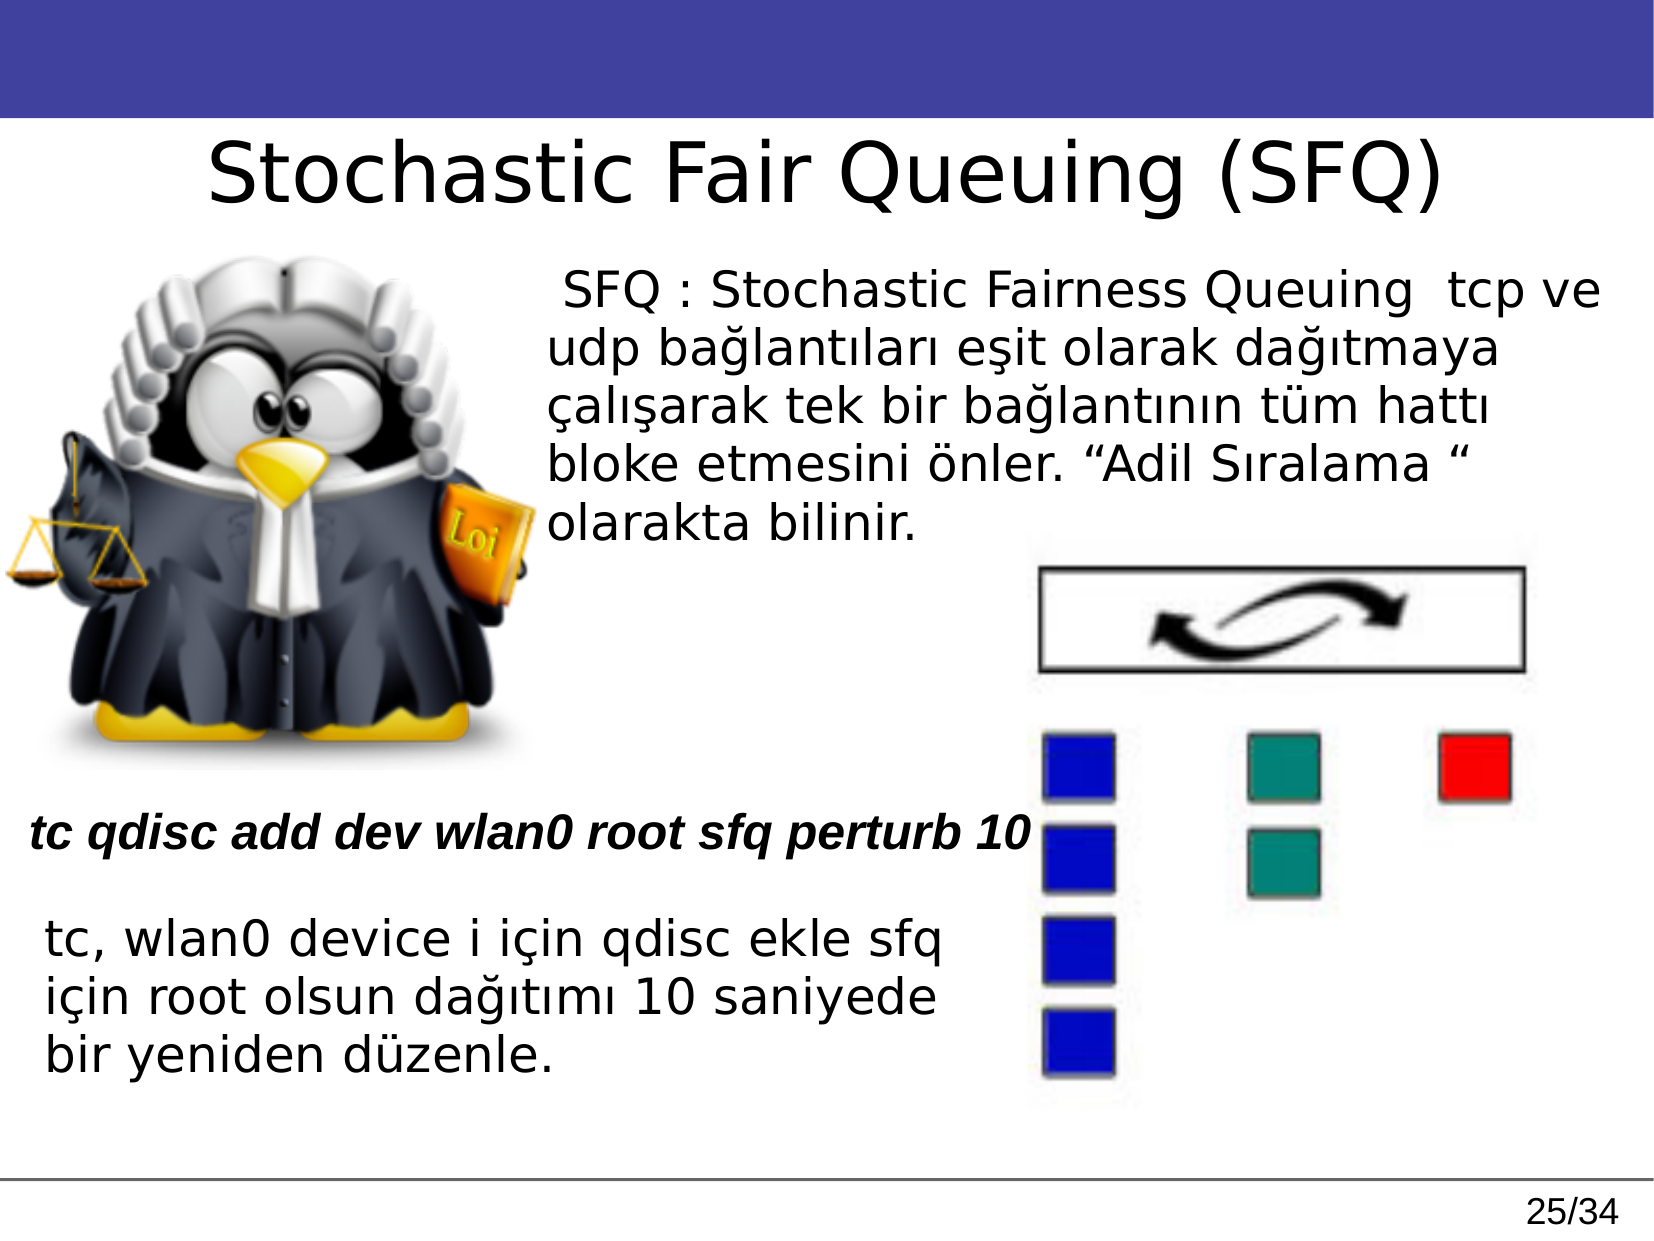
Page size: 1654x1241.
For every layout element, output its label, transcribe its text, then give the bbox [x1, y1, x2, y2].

text_box tc, wlan0 device i için qdisc ekle sfq için root olsun dağıtımı 10 saniyede bir yeniden düzenle. [29, 902, 1004, 1134]
text_box Stochastic Fair Queuing (SFQ) [0, 118, 1654, 230]
picture [944, 560, 1630, 1137]
text_box tc qdisc add dev wlan0 root sfq perturb 10 [0, 797, 1565, 868]
picture [5, 236, 540, 770]
text_box <number>/34 [1511, 1183, 1654, 1241]
text_box SFQ : Stochastic Fairness Queuing tcp ve udp bağlantıları eşit olarak dağıtmaya çalışarak tek bir bağlantının tüm hattı bloke etmesini önler. “Adil Sıralama “ olarakta bilinir. [540, 253, 1654, 560]
